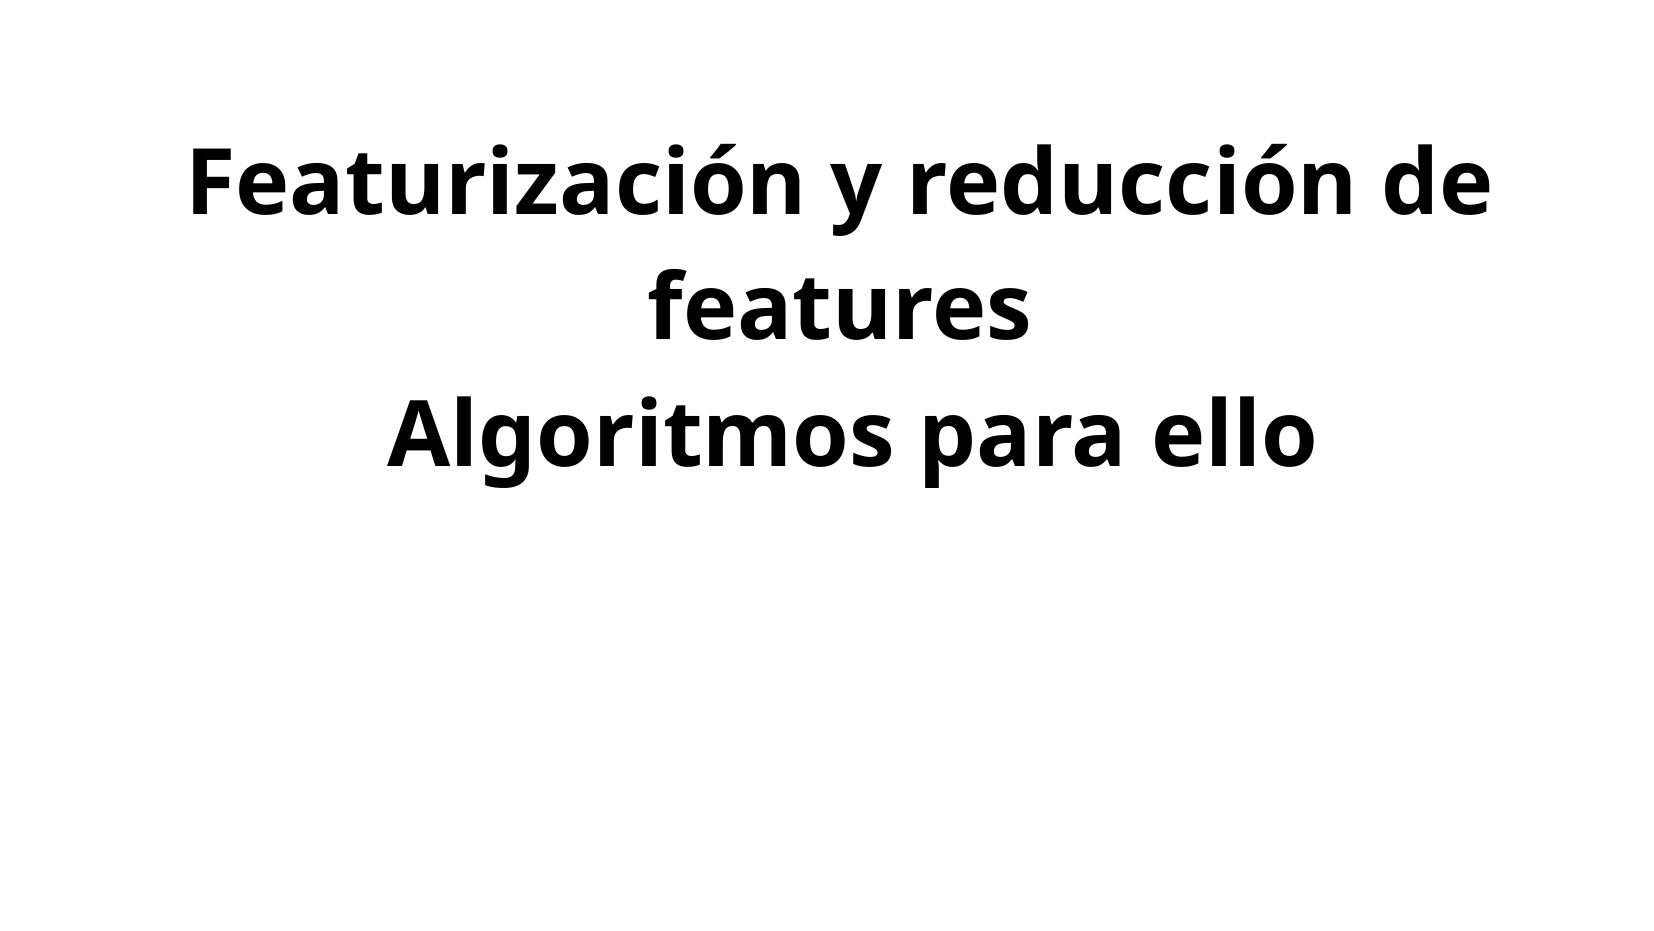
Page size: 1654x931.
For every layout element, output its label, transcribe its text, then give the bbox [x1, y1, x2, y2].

text_box Featurización y reducción de features [149, 109, 1531, 345]
text_box Algoritmos para ello [162, 360, 1544, 531]
